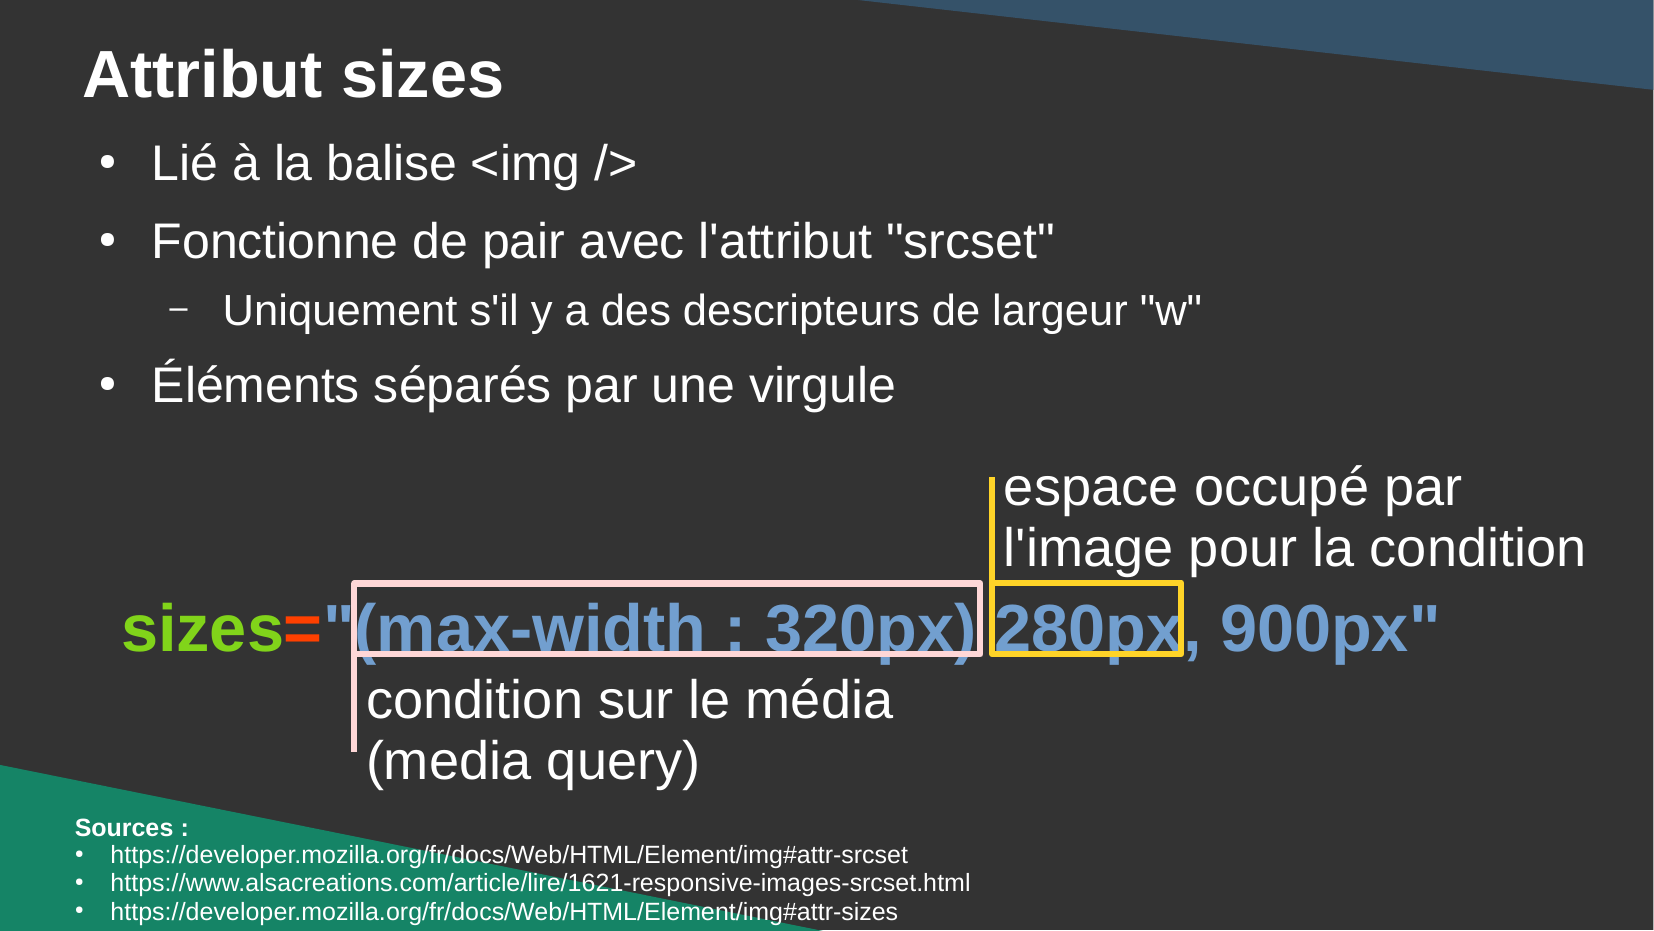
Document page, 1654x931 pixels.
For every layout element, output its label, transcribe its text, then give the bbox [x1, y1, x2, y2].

text_box sizes="(max-width : 320px) 280px, 900px" [357, 587, 977, 651]
text_box Sources : https://developer.mozilla.org/fr/docs/Web/HTML/Element/img#attr-srcset https://www.alsacreations.com/article/lire/1621-responsive-images-srcset.html https://developer.mozilla.org/fr/docs/Web/HTML/Element/img#attr-sizes [60, 805, 1546, 931]
title Attribut sizes [82, 37, 1571, 122]
text_box [858, 0, 1654, 90]
text_box sizes="(max-width : 320px) 280px, 900px" [357, 583, 1560, 707]
text_box sizes="(max-width : 320px) 280px, 900px" [106, 583, 351, 707]
text_box sizes="(max-width : 320px) 280px, 900px" [995, 586, 1178, 651]
title condition sur le média (media query) [366, 669, 993, 791]
text_box [0, 764, 199, 931]
title espace occupé par l'image pour la condition [1003, 456, 1630, 578]
list Lié à la balise <img /> Fonctionne de pair avec l'attribut "srcset" Uniquement s'il y a des descripteurs de largeur "w" Éléments séparés par une virgule [80, 135, 1605, 426]
